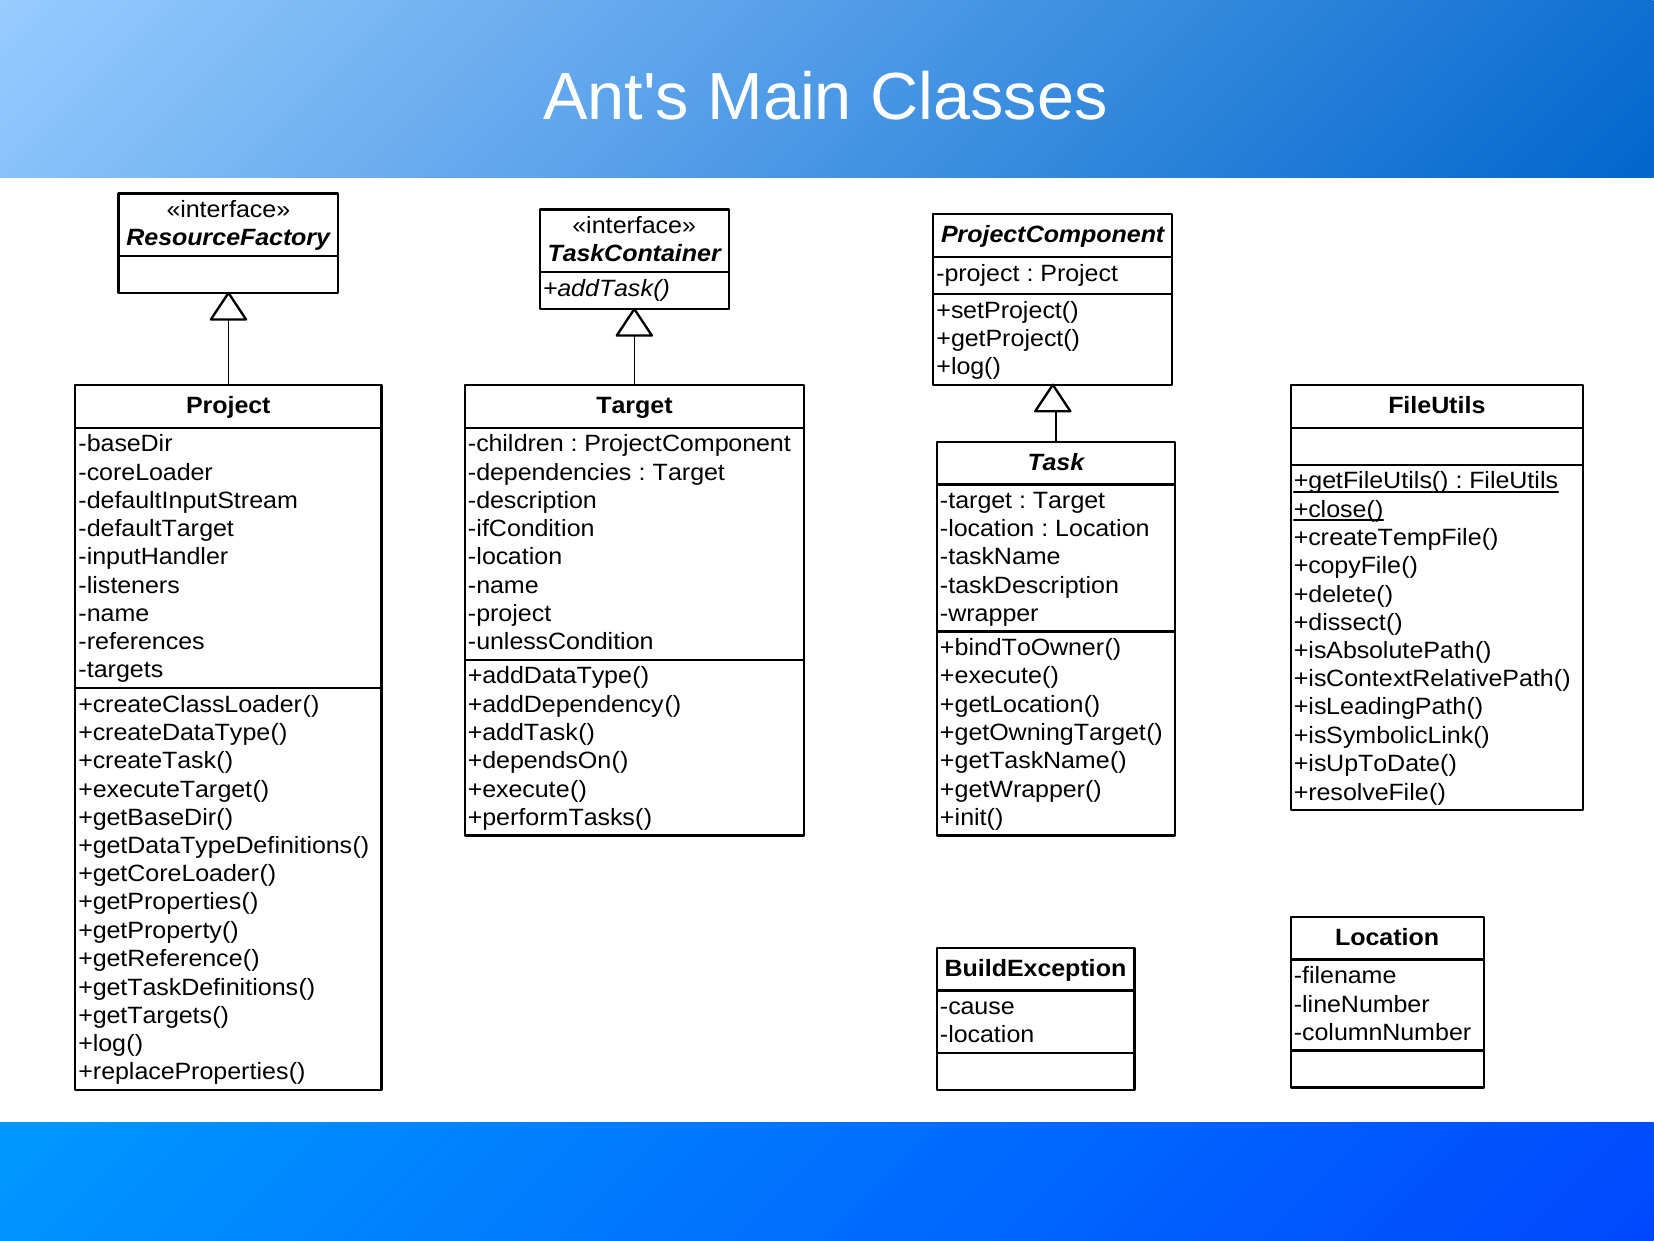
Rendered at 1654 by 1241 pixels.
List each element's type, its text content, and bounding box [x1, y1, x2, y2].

title Ant's Main Classes [162, 59, 1489, 148]
picture [70, 188, 1588, 1095]
